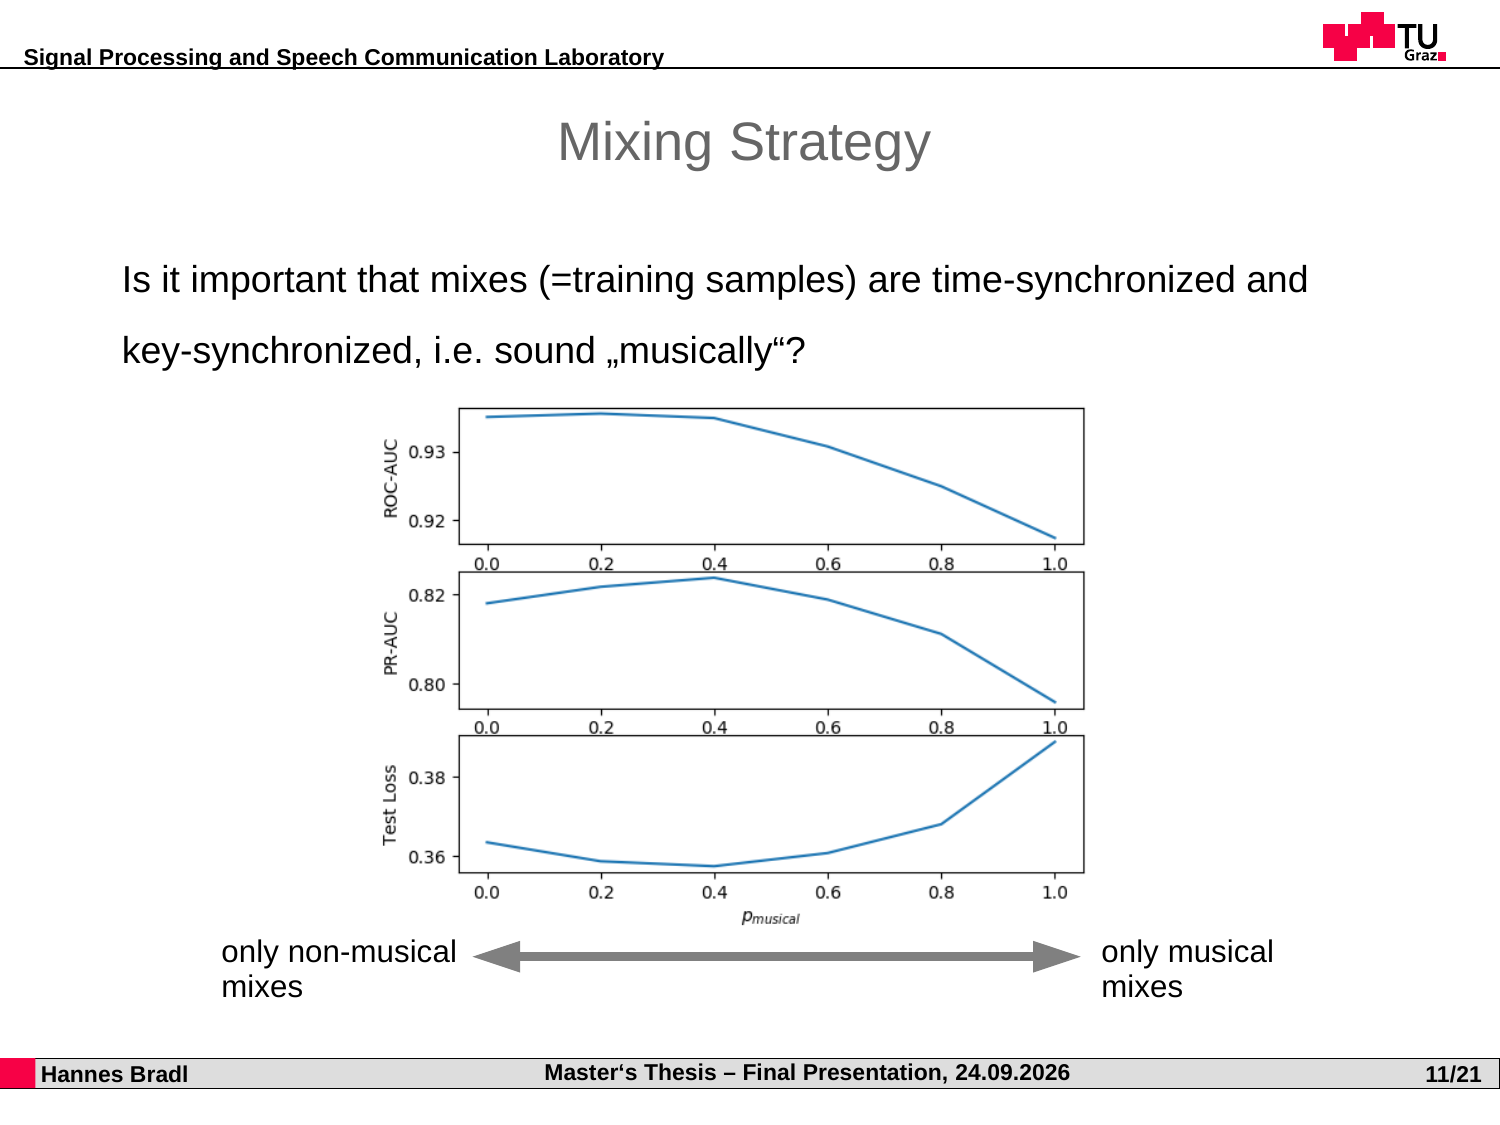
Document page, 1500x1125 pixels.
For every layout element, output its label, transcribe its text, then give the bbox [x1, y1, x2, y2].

text_box only musical mixes [1086, 927, 1347, 1012]
text_box only non-musical mixes [206, 927, 497, 1022]
picture [358, 395, 1164, 939]
list Mixing Strategy [107, 106, 1382, 201]
list Is it important that mixes (=training samples) are time-synchronized and key-synchronized, i.e. sound „musically“? [107, 225, 1382, 414]
